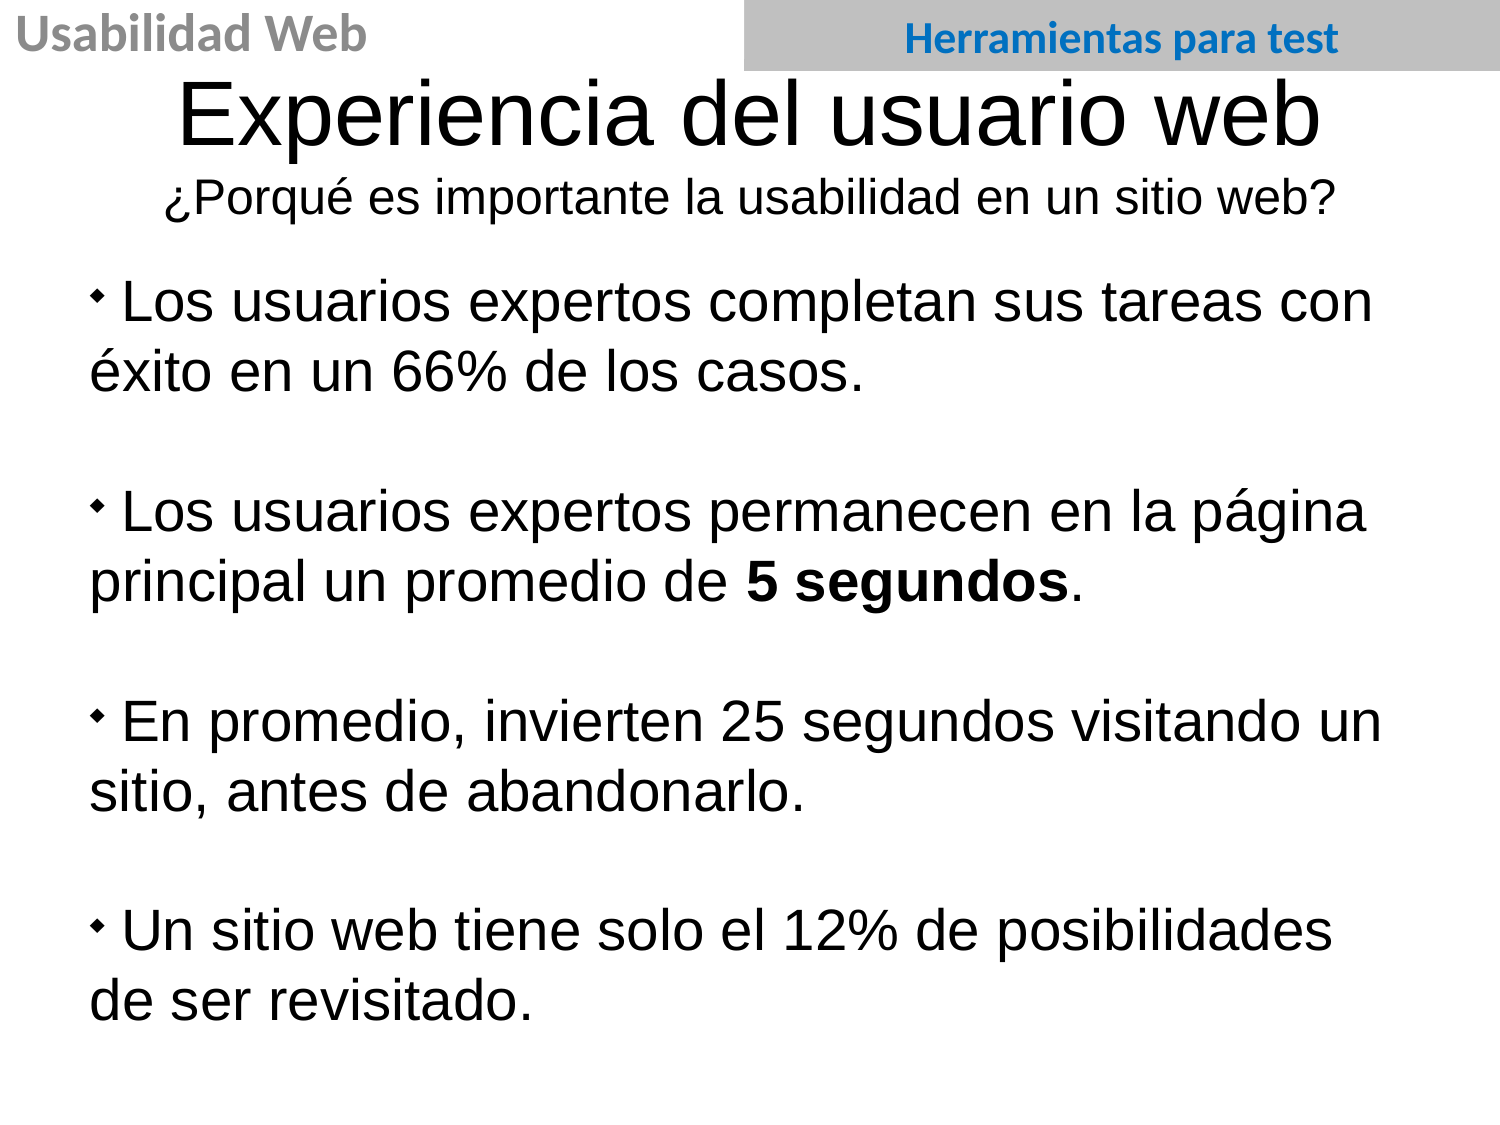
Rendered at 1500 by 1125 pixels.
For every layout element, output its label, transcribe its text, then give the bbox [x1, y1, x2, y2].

text_box Experiencia del usuario web ¿Porqué es importante la usabilidad en un sitio web? [75, 60, 1425, 233]
title Herramientas para test [744, 0, 1500, 71]
title Usabilidad Web [0, 0, 745, 60]
text_box Los usuarios expertos completan sus tareas con éxito en un 66% de los casos. Los usuarios expertos permanecen en la página principal un promedio de 5 segundos. En promedio, invierten 25 segundos visitando un sitio, antes de abandonarlo. Un sitio web tiene solo el 12% de posibilidades de ser revisitado. [75, 255, 1425, 1047]
